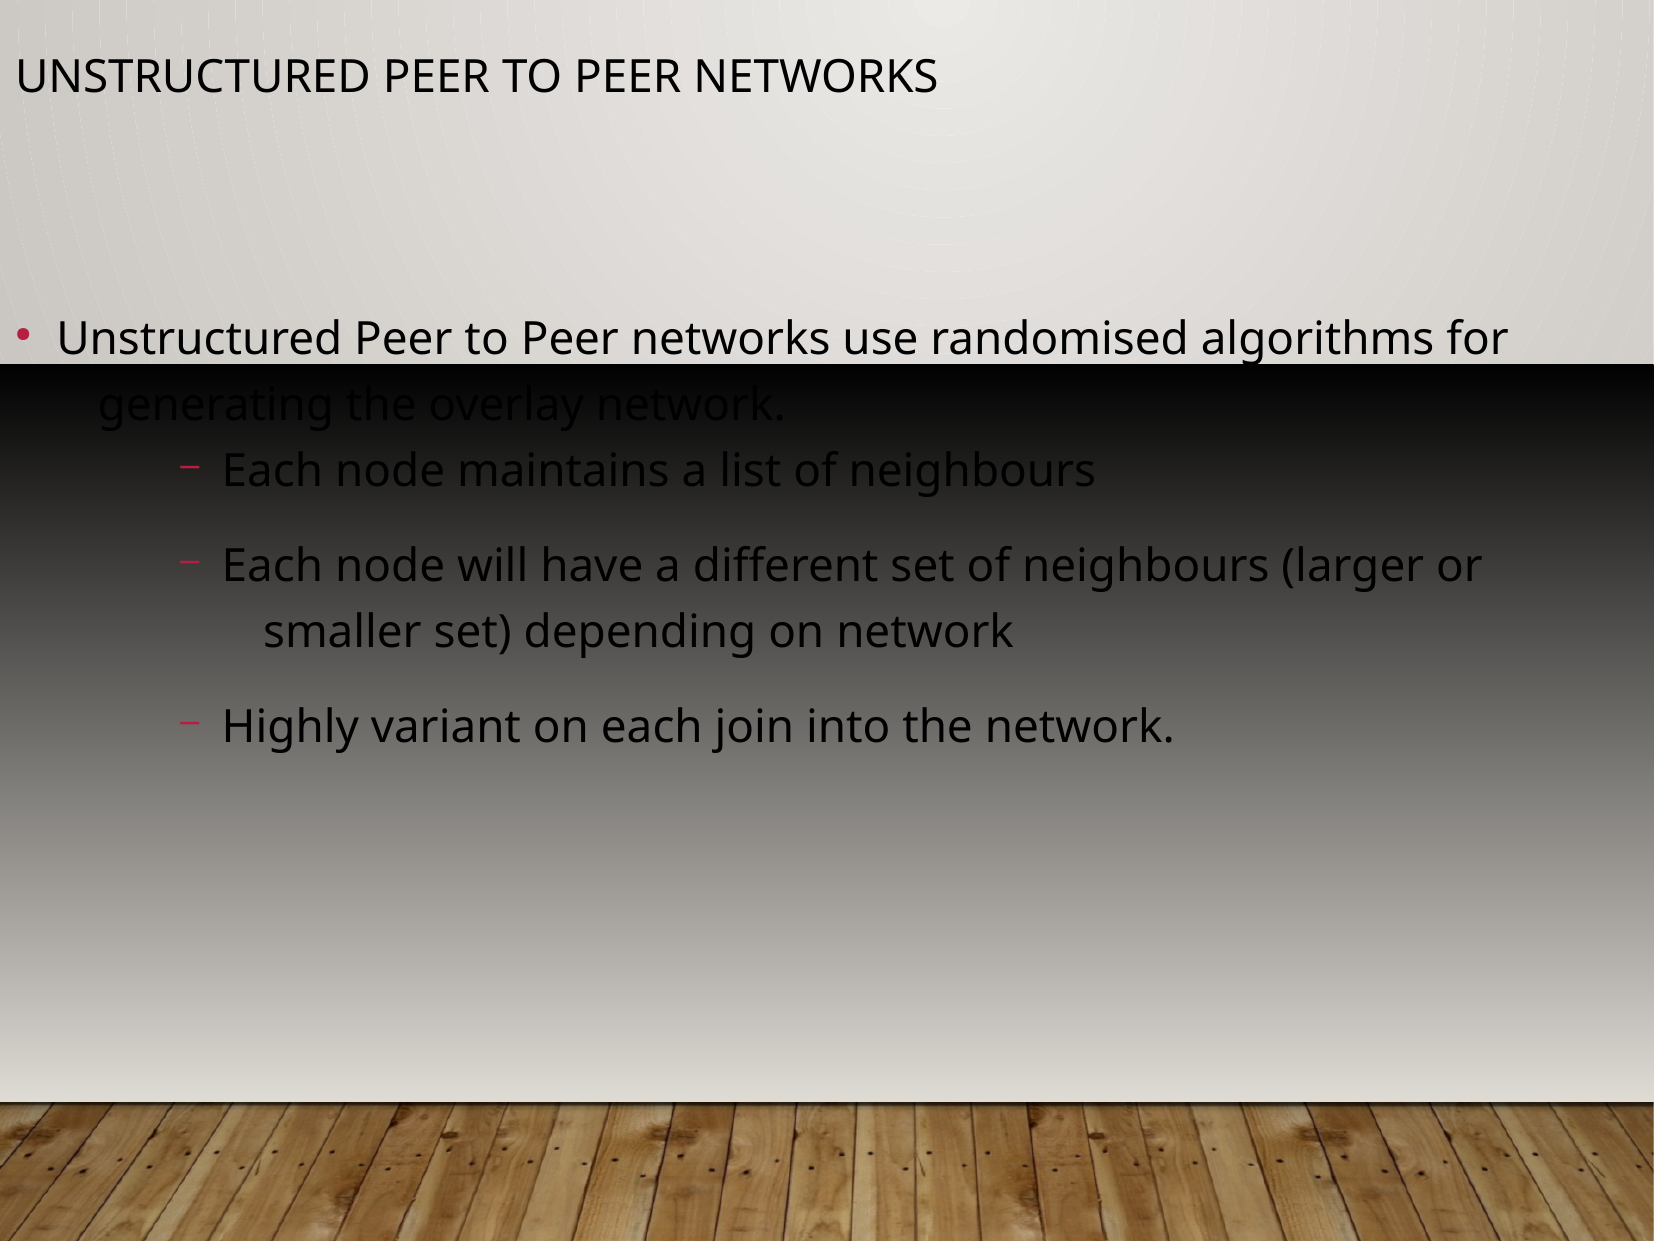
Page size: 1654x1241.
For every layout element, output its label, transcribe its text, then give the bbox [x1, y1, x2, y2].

title Unstructured Peer to Peer networks [0, 45, 1654, 260]
list Unstructured Peer to Peer networks use randomised algorithms for generating the overlay network. Each node maintains a list of neighbours Each node will have a different set of neighbours (larger or smaller set) depending on network Highly variant on each join into the network. [0, 290, 1654, 1010]
